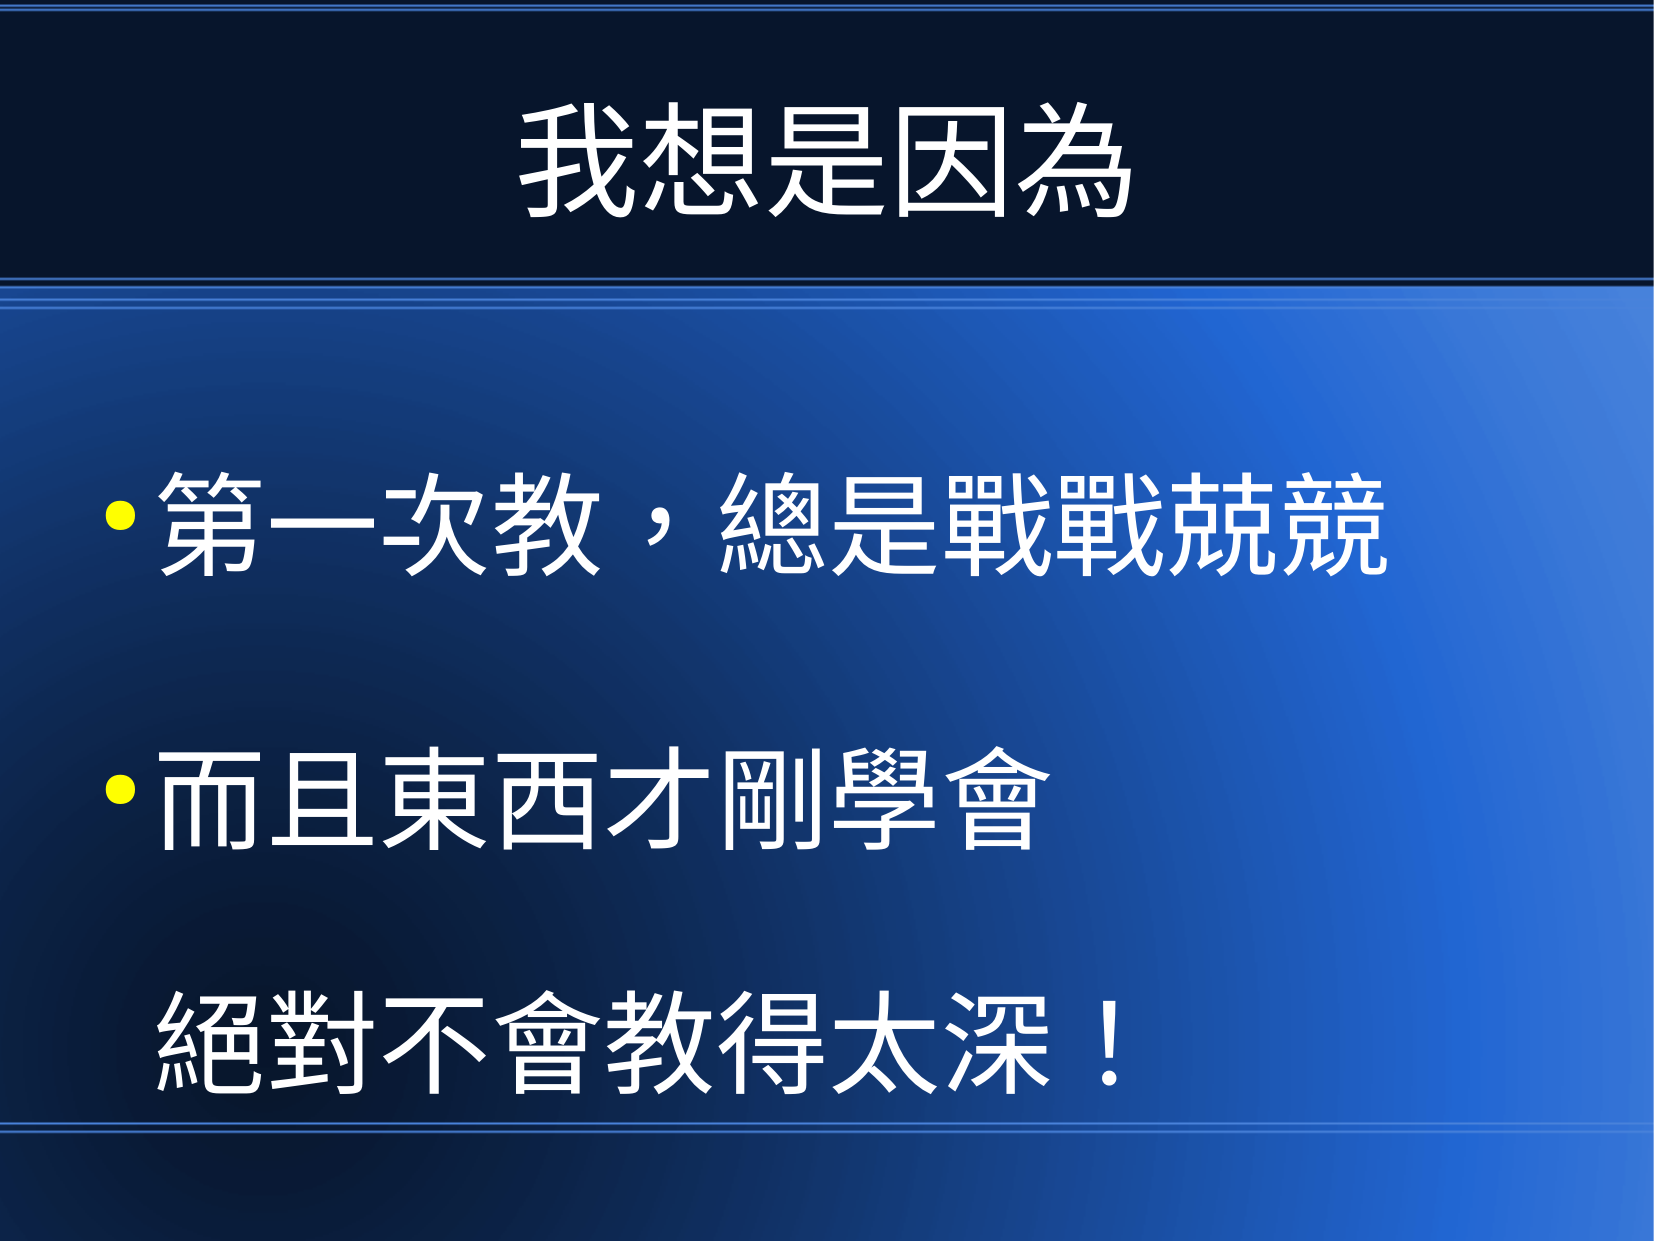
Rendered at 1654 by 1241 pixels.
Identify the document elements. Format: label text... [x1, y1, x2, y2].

title 我想是因為 [82, 49, 1571, 257]
list 第一次教，總是戰戰兢競 而且東西才剛學會 絕對不會教得太深！ [82, 355, 1571, 1241]
picture [0, 0, 1654, 1241]
